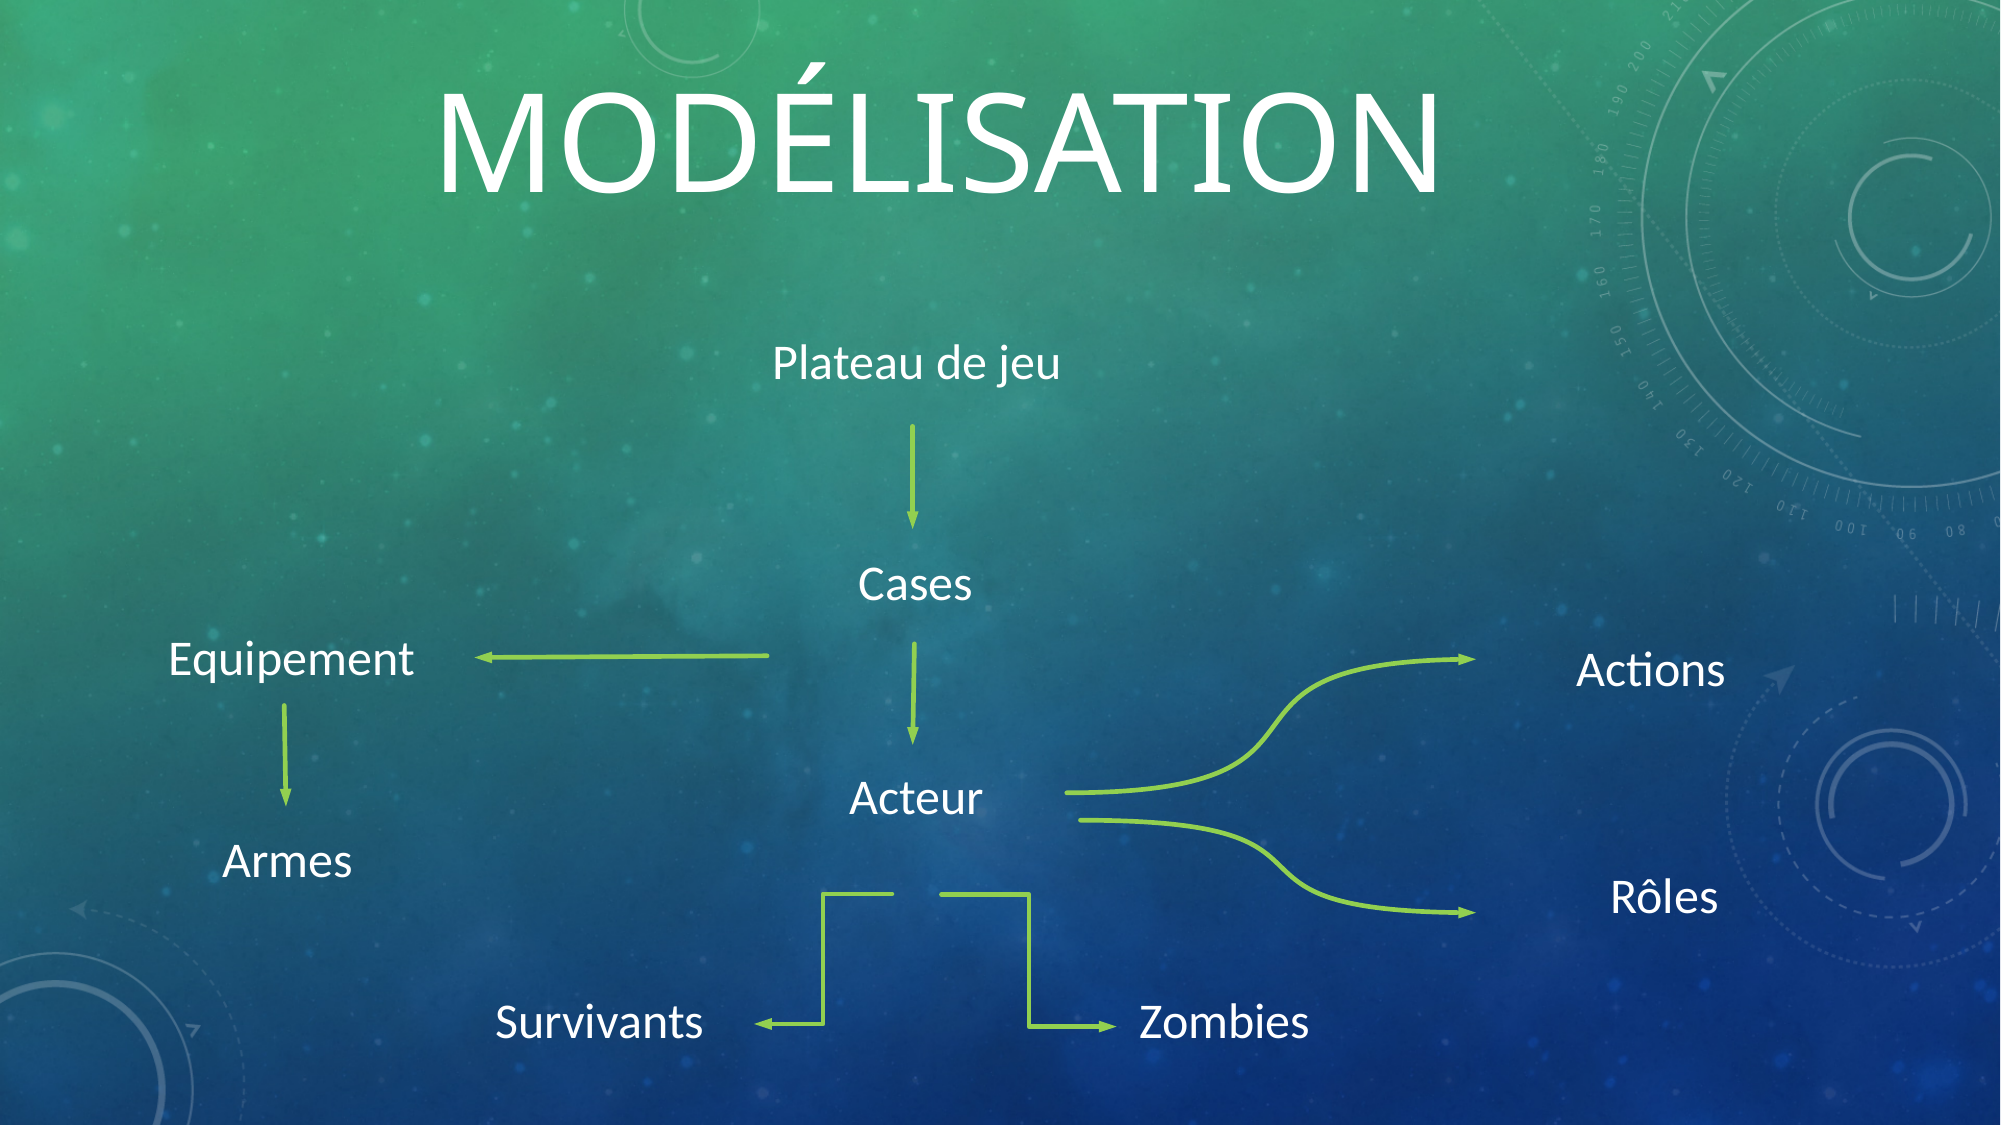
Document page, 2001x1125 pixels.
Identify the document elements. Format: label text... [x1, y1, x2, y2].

text_box Zombies [1080, 981, 1370, 1057]
text_box Rôles [1532, 856, 1798, 932]
text_box Actions [1533, 628, 1770, 705]
text_box Equipement [66, 618, 517, 694]
text_box Acteur [782, 756, 1052, 833]
text_box Armes [68, 820, 519, 896]
text_box Survivants [455, 981, 745, 1057]
text_box Plateau de jeu [650, 321, 1185, 398]
text_box Cases [770, 542, 1062, 619]
title Modélisation [109, 17, 1772, 257]
